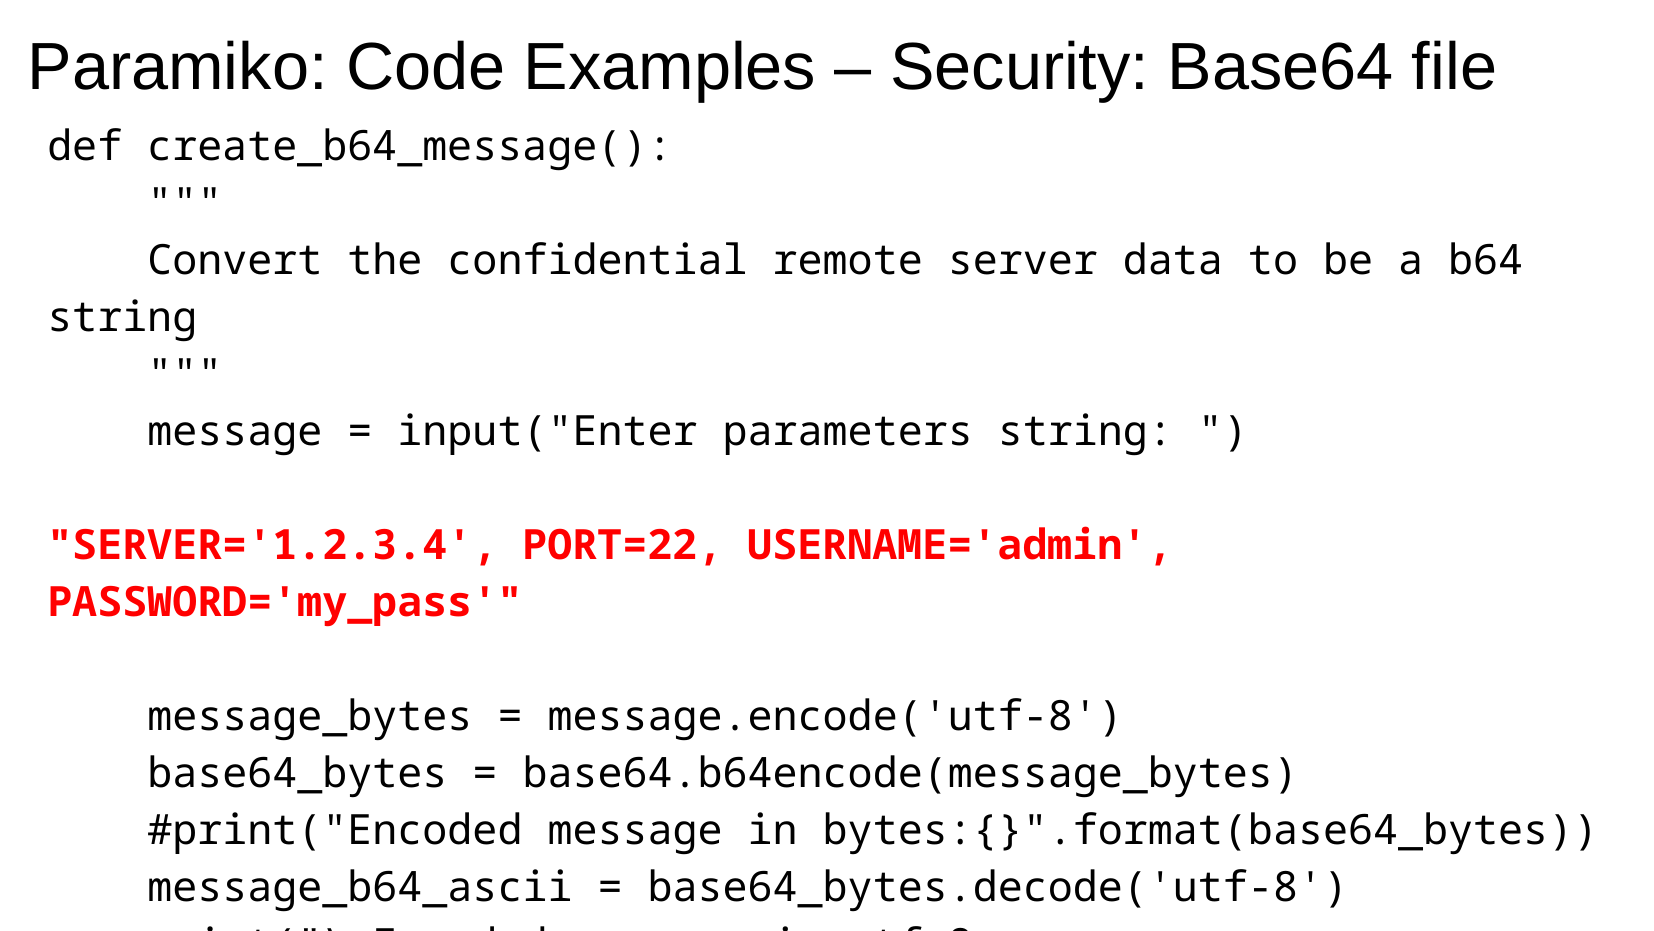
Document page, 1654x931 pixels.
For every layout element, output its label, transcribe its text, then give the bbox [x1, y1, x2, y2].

subtitle def create_b64_message(): """ Convert the confidential remote server data to be a b64 string """ message = input("Enter parameters string: ") "SERVER='1.2.3.4', PORT=22, USERNAME='admin', PASSWORD='my_pass'" message_bytes = message.encode('utf-8') base64_bytes = base64.b64encode(message_bytes) #print("Encoded message in bytes:{}".format(base64_bytes)) message_b64_ascii = base64_bytes.decode('utf-8') print("\nEncoded message in utf-8:{}".format(message_b64_ascii)) # Check decoding: base64_bytes = message_b64_ascii.encode('utf-8') message_bytes = base64.b64decode(base64_bytes) message = message_bytes.decode('utf-8') print("Original message decoded:{}".format(message)) [47, 116, 1619, 931]
title Paramiko: Code Examples – Security: Base64 file [27, 28, 1619, 104]
